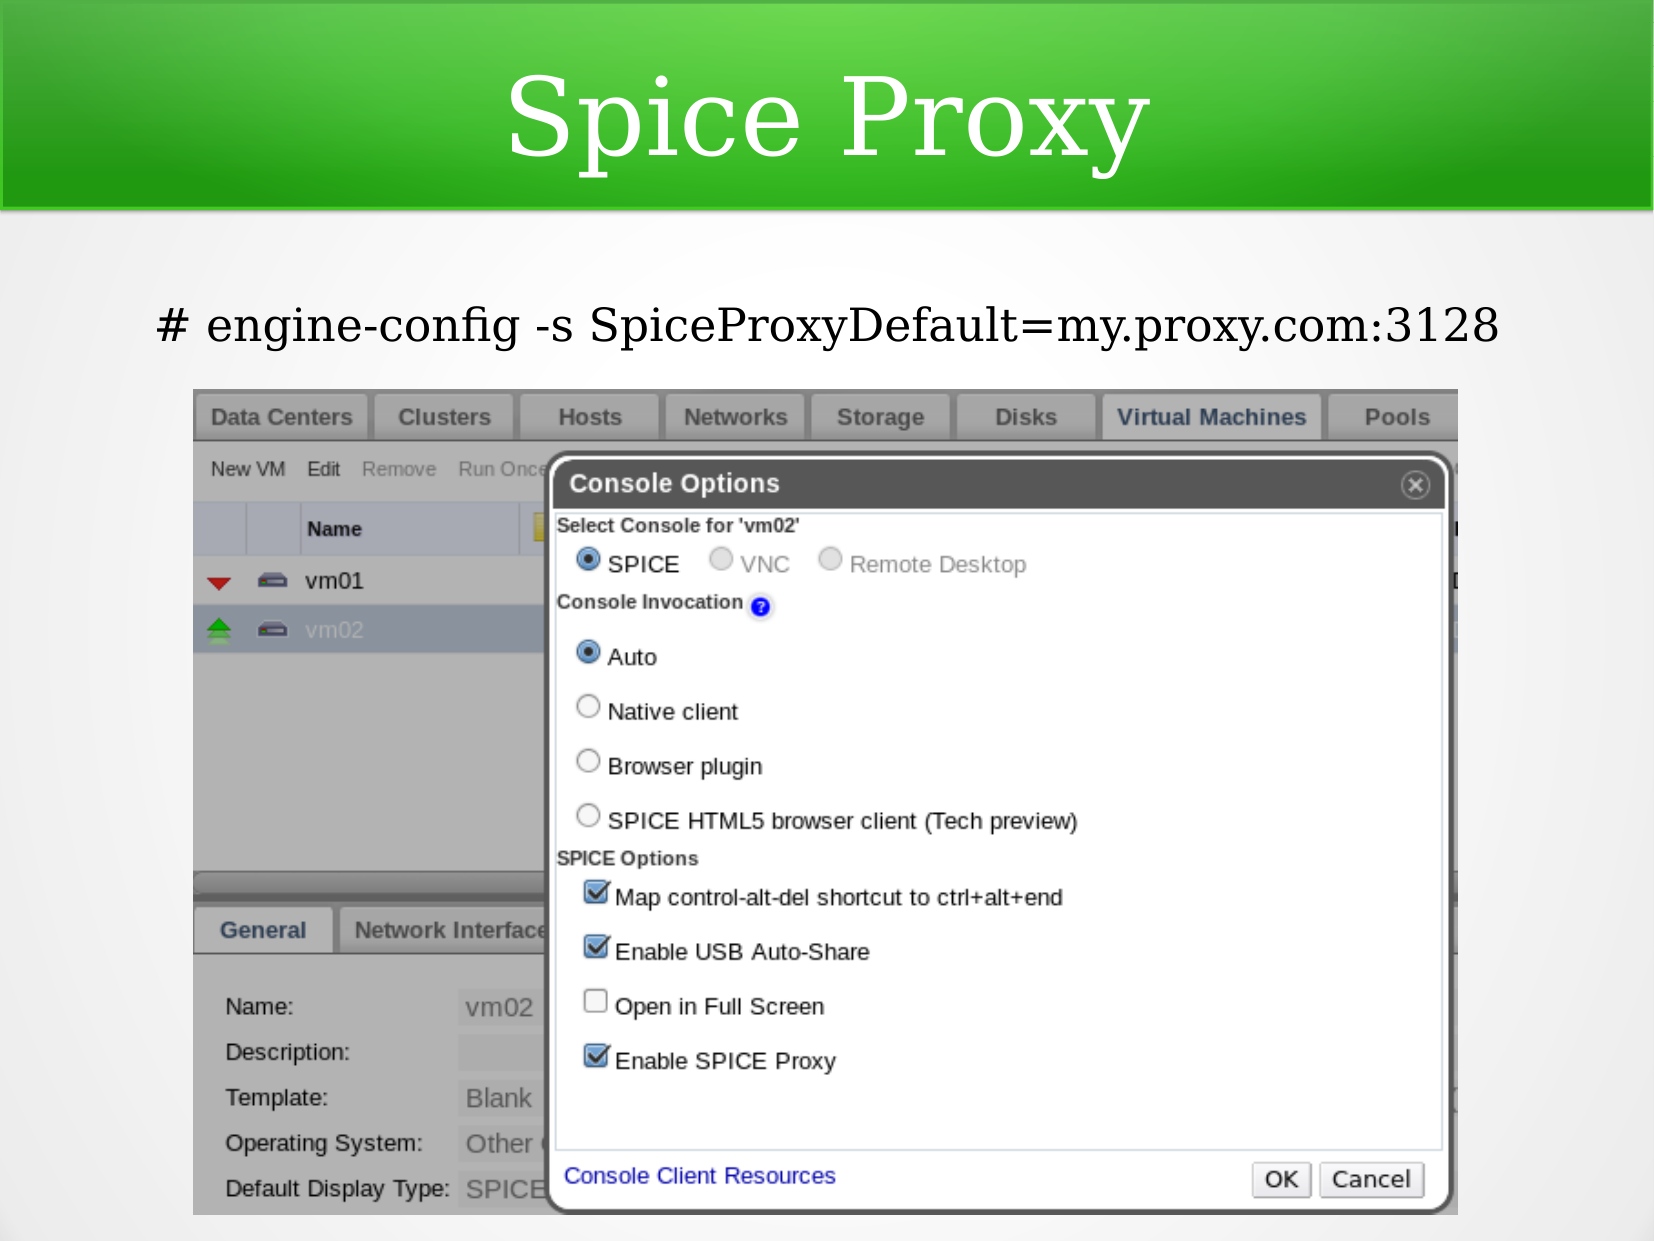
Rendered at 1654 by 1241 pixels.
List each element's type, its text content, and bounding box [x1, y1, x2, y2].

list # engine-config -s SpiceProxyDefault=my.proxy.com:3128 [82, 299, 1571, 1019]
title Spice Proxy [82, 47, 1571, 189]
picture [193, 389, 1458, 1216]
